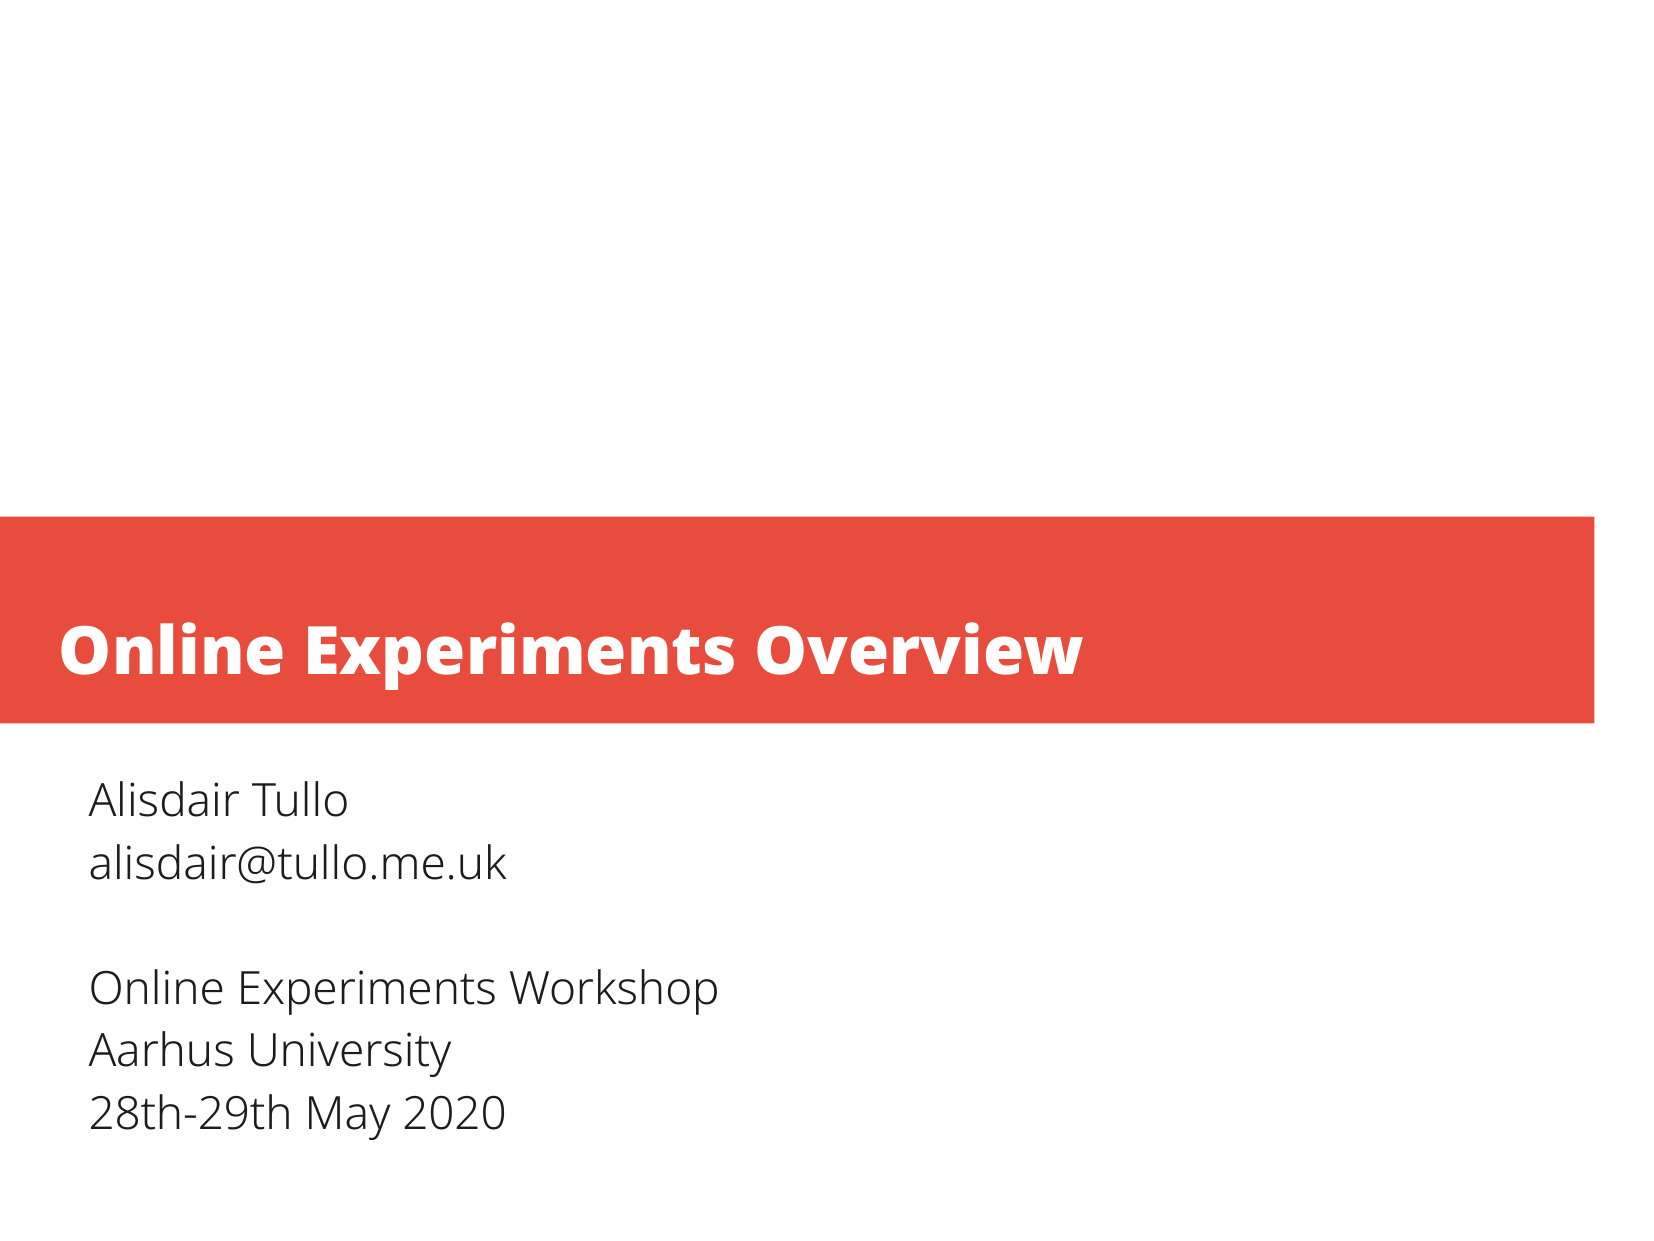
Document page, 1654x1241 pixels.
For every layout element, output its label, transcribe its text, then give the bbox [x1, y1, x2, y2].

subtitle Alisdair Tullo alisdair@tullo.me.uk Online Experiments Workshop Aarhus University 28th-29th May 2020 [88, 767, 1595, 1182]
title Online Experiments Overview [59, 546, 1595, 694]
